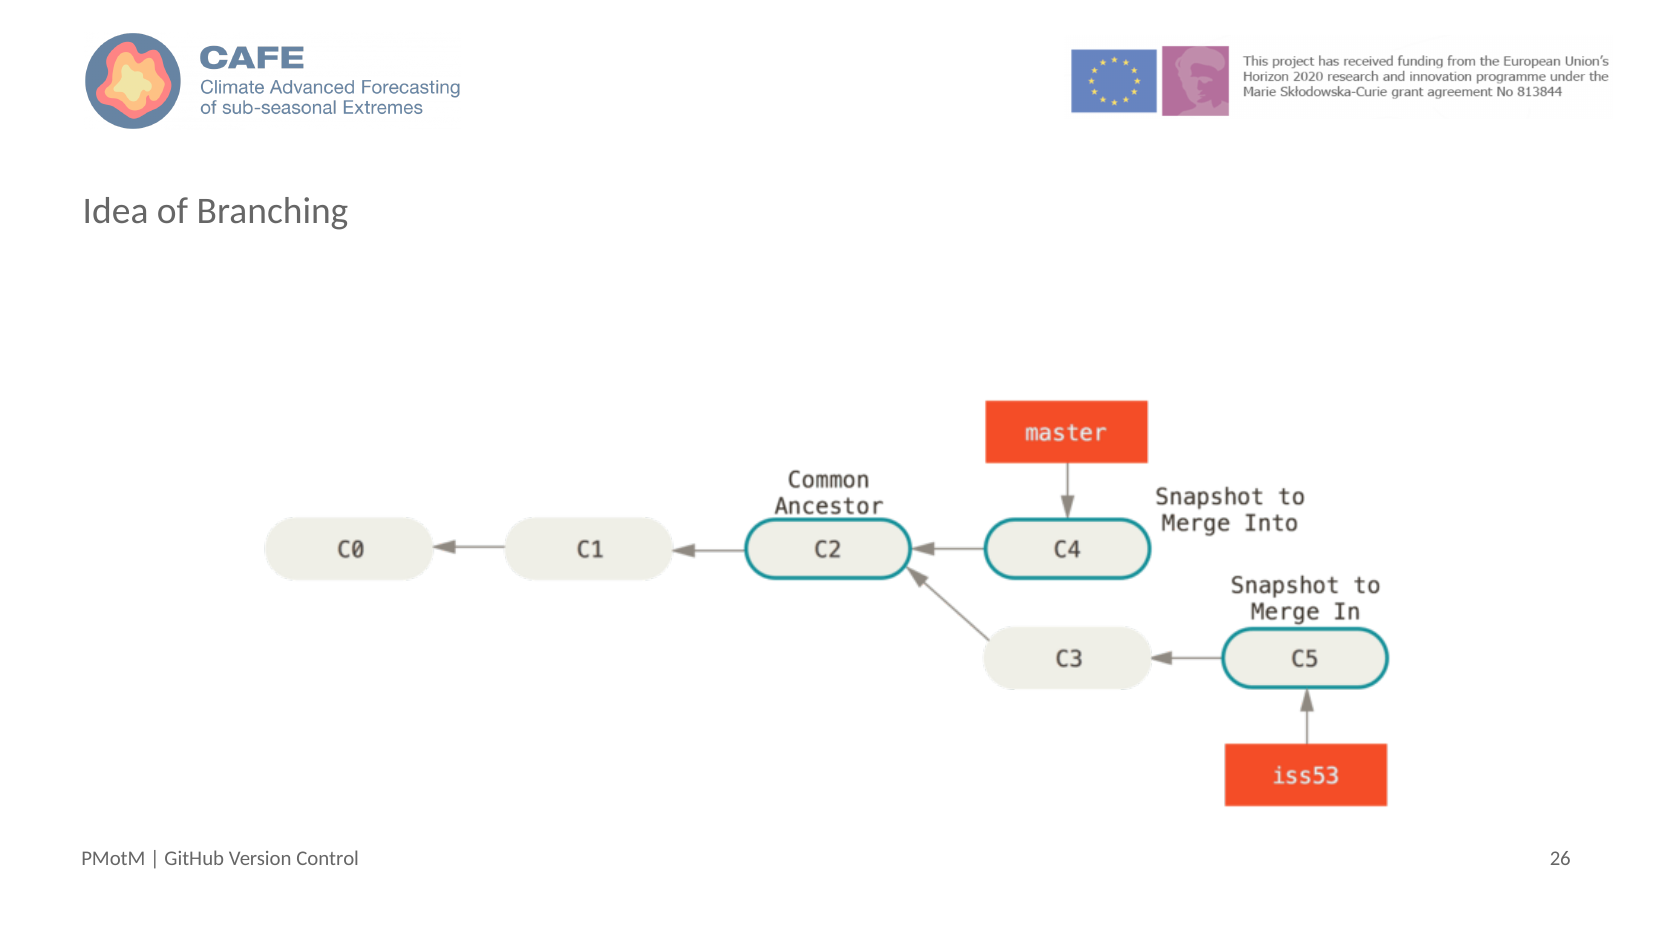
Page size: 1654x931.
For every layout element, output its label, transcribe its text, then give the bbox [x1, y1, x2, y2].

title Idea of Branching [82, 183, 1571, 246]
picture [243, 271, 1410, 827]
